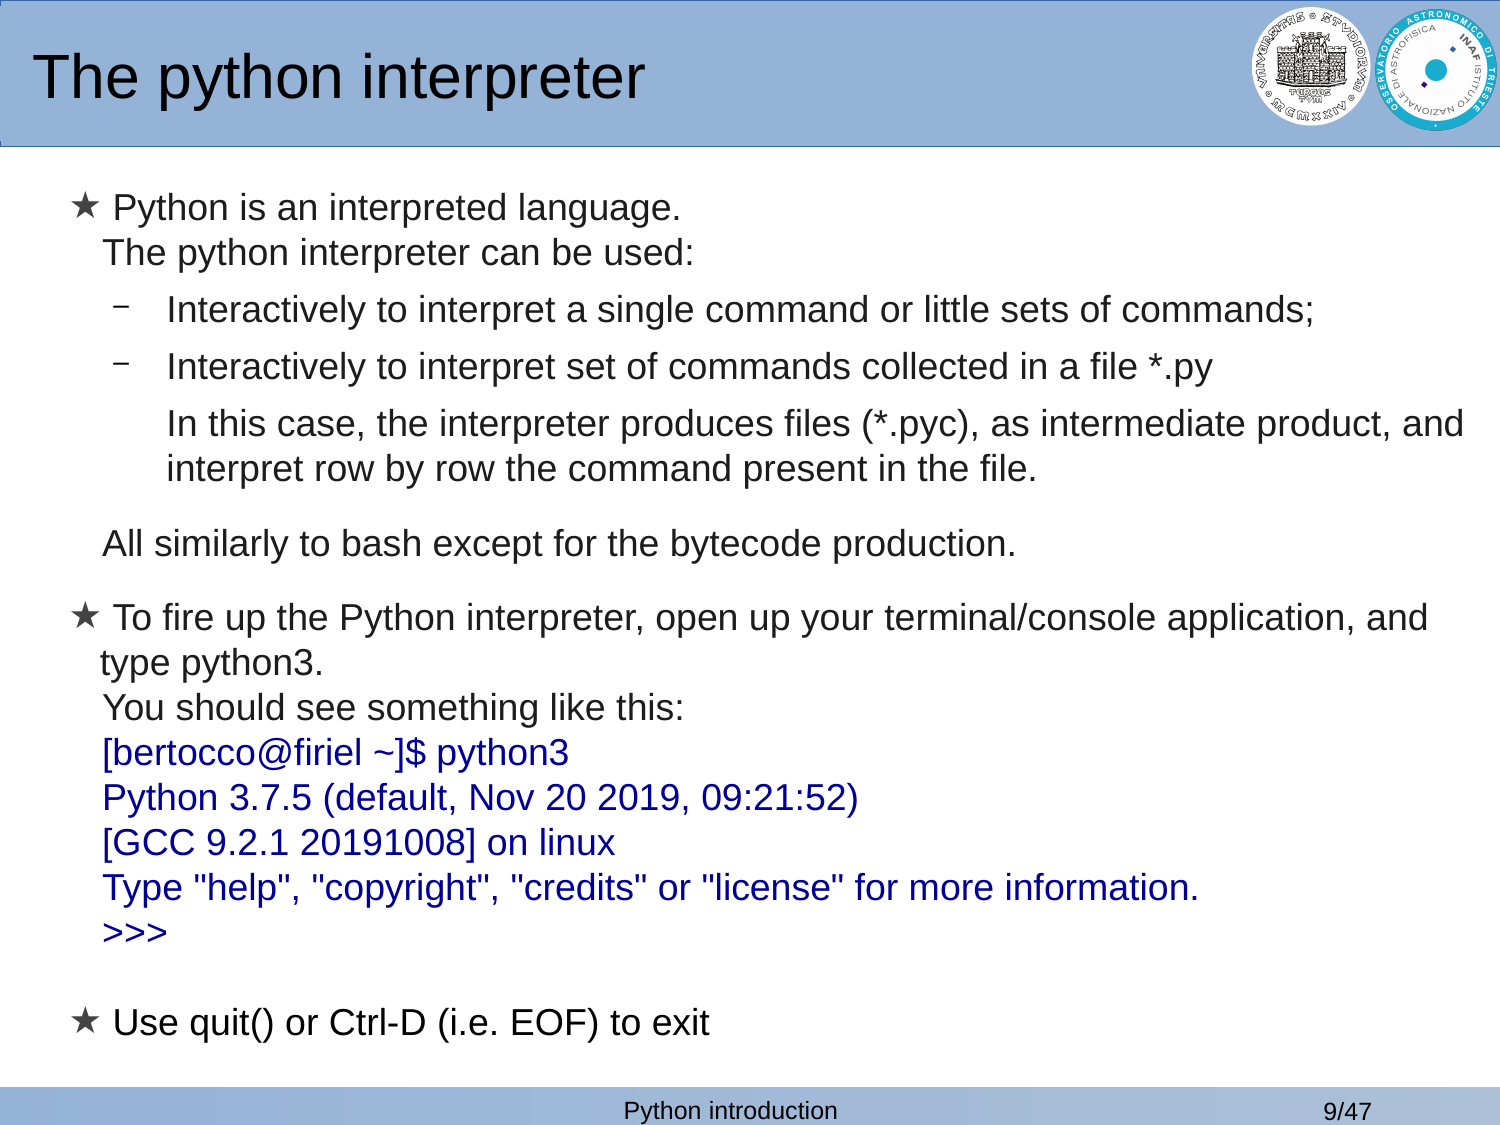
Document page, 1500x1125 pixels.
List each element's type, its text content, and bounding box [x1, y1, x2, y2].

list Python is an interpreted language. The python interpreter can be used: Interactively to interpret a single command or little sets of commands; Interactively to interpret set of commands collected in a file *.py In this case, the interpreter produces files (*.pyc), as intermediate product, and interpret row by row the command present in the file. All similarly to bash except for the bytecode production. To fire up the Python interpreter, open up your terminal/console application, and type python3. You should see something like this: [bertocco@firiel ~]$ python3 Python 3.7.5 (default, Nov 20 2019, 09:21:52) [GCC 9.2.1 20191008] on linux Type "help", "copyright", "credits" or "license" for more information. >>> Use quit() or Ctrl-D (i.e. EOF) to exit [9, 175, 1500, 1048]
picture [1252, 0, 1500, 156]
text_box The python interpreter [0, 5, 1243, 141]
